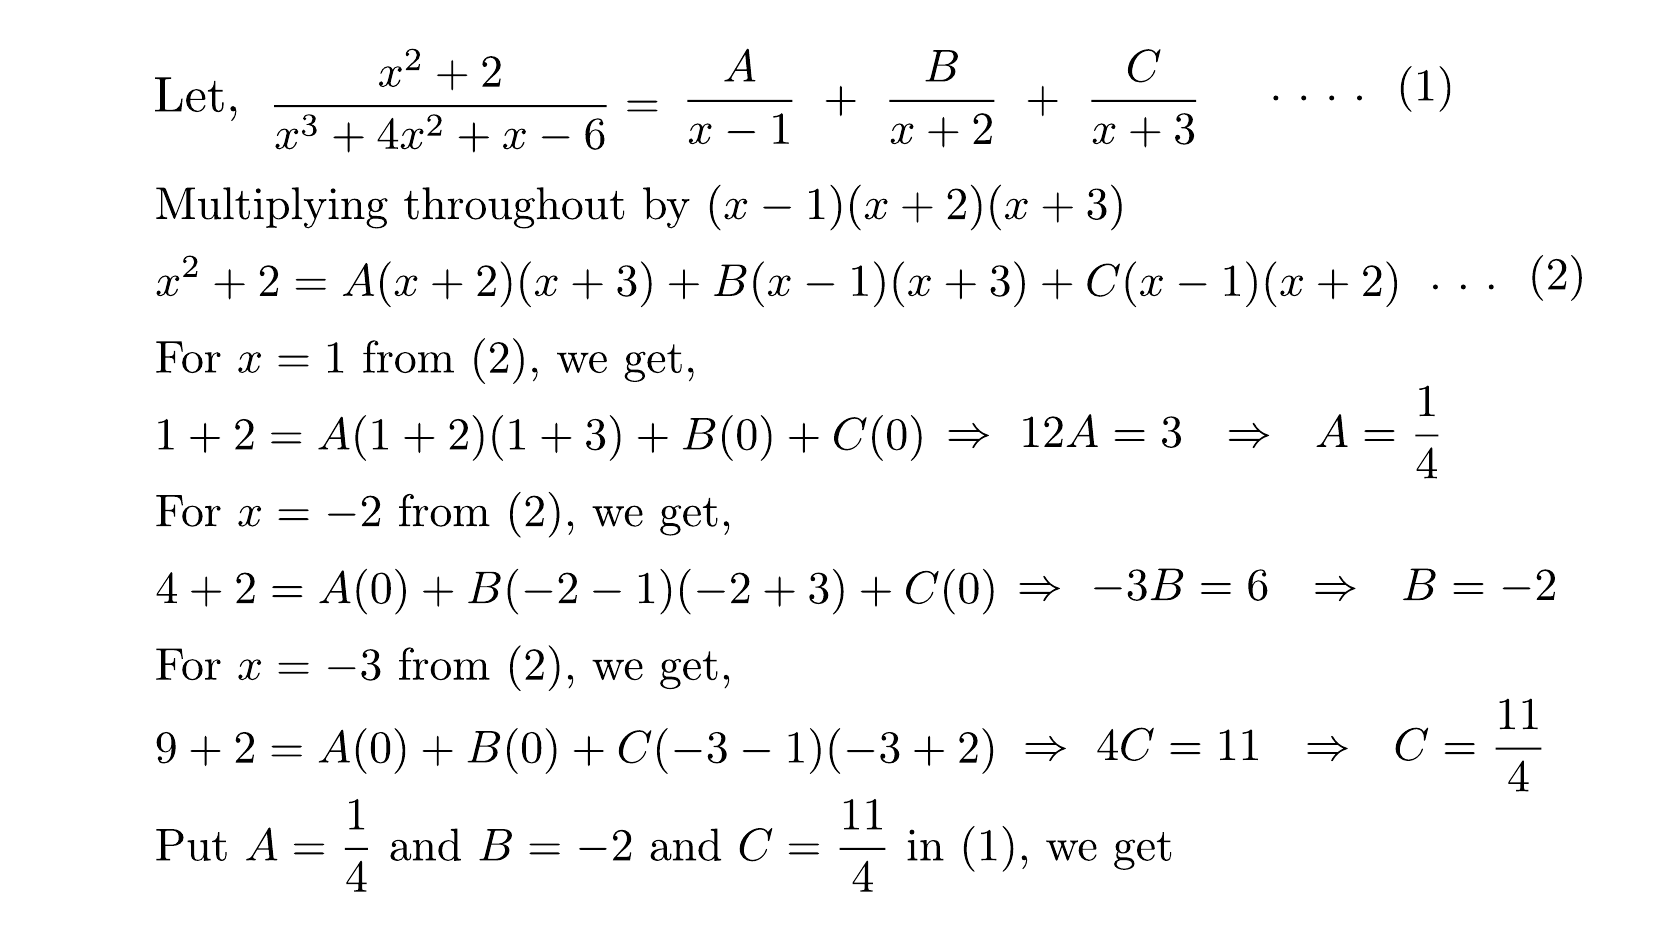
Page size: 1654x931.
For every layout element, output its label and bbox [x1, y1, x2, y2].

text_box [155, 77, 237, 122]
text_box [1271, 66, 1451, 112]
text_box [156, 728, 994, 774]
text_box [1431, 255, 1582, 301]
text_box [156, 184, 1122, 231]
text_box [948, 385, 1439, 479]
text_box [156, 338, 694, 384]
text_box [687, 48, 1197, 148]
text_box [156, 645, 730, 692]
text_box [274, 48, 658, 153]
text_box [156, 798, 1172, 892]
text_box [156, 415, 922, 461]
text_box [156, 491, 730, 538]
title [47, 36, 1607, 899]
text_box [156, 255, 1398, 308]
text_box [1024, 698, 1542, 792]
text_box [156, 568, 994, 615]
text_box [1018, 568, 1555, 602]
